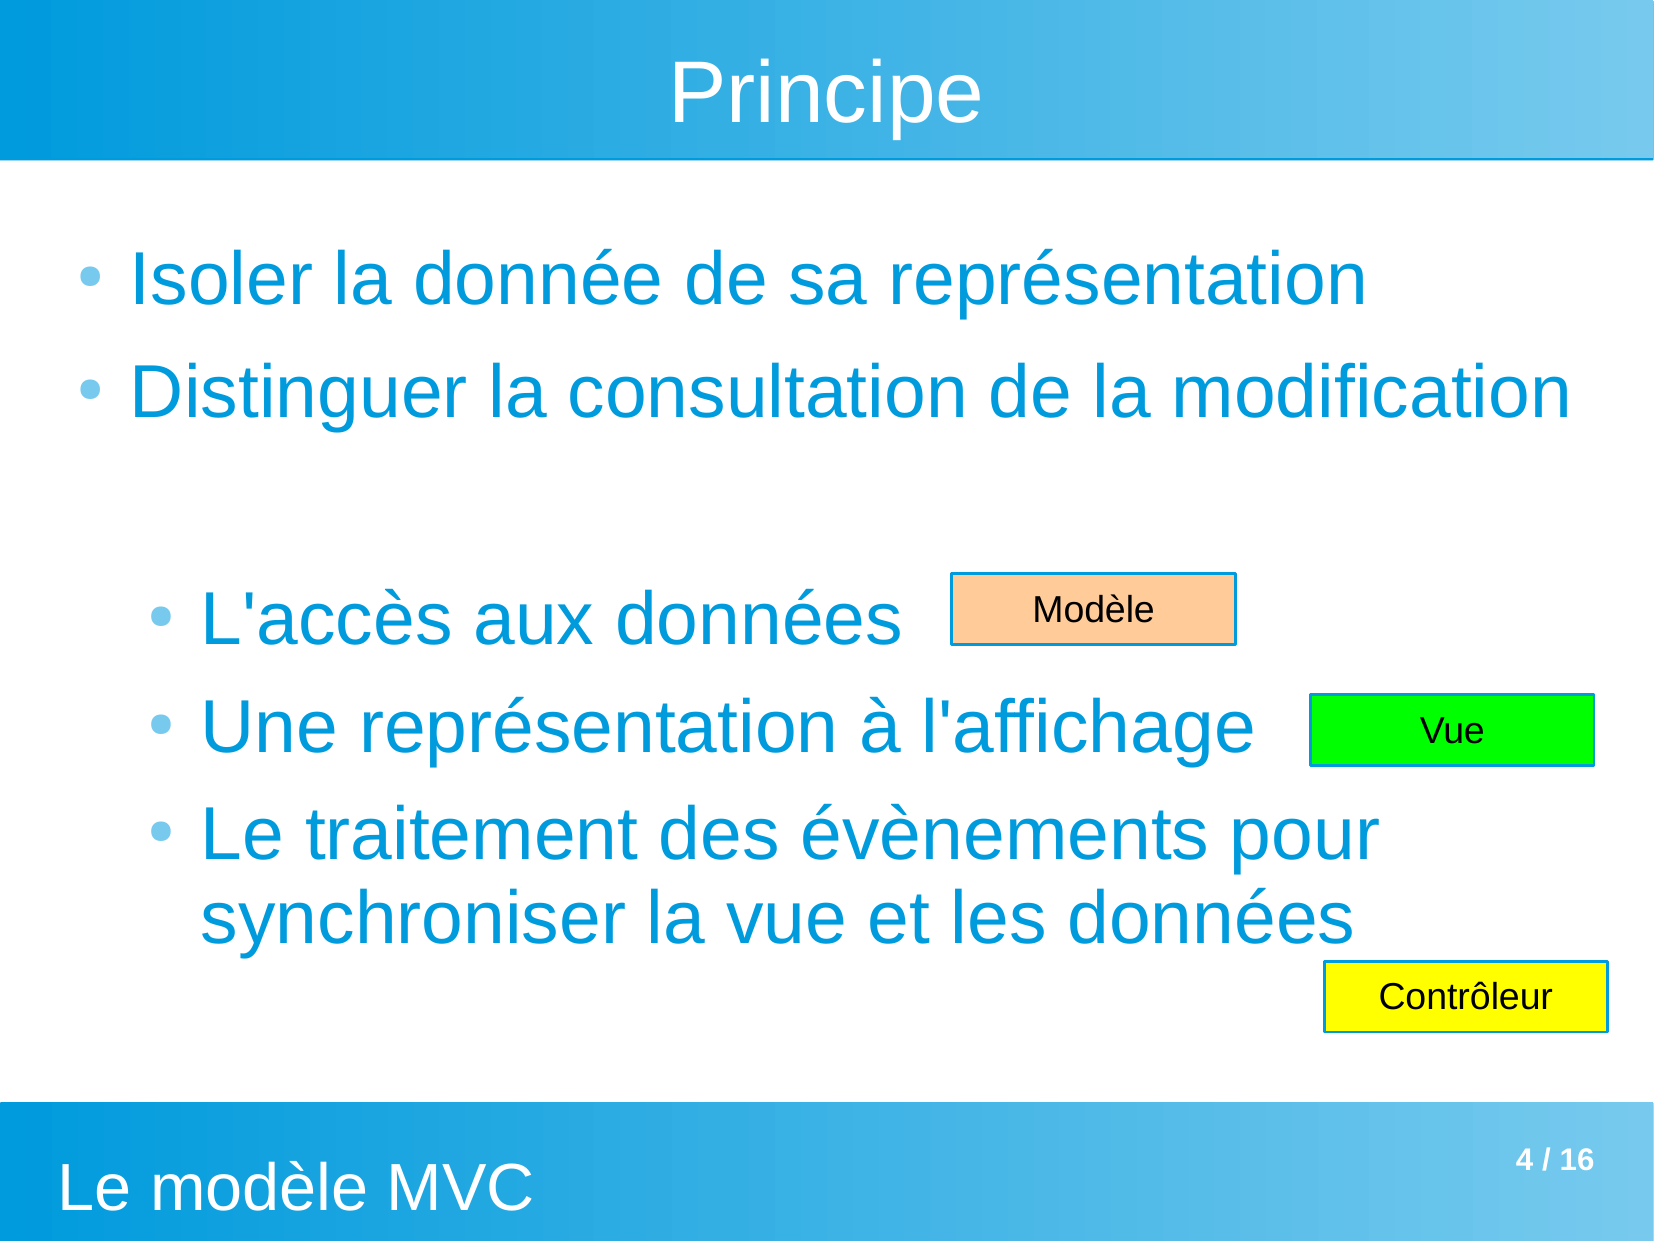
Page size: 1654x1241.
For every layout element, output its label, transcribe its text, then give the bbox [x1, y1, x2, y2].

text_box Vue [1310, 694, 1595, 766]
list Isoler la donnée de sa représentation Distinguer la consultation de la modification L'accès aux données Une représentation à l'affichage Le traitement des évènements pour synchroniser la vue et les données [59, 236, 1595, 1024]
text_box Contrôleur [1324, 961, 1608, 1032]
text_box Modèle [951, 573, 1236, 645]
title Principe [59, 39, 1595, 144]
